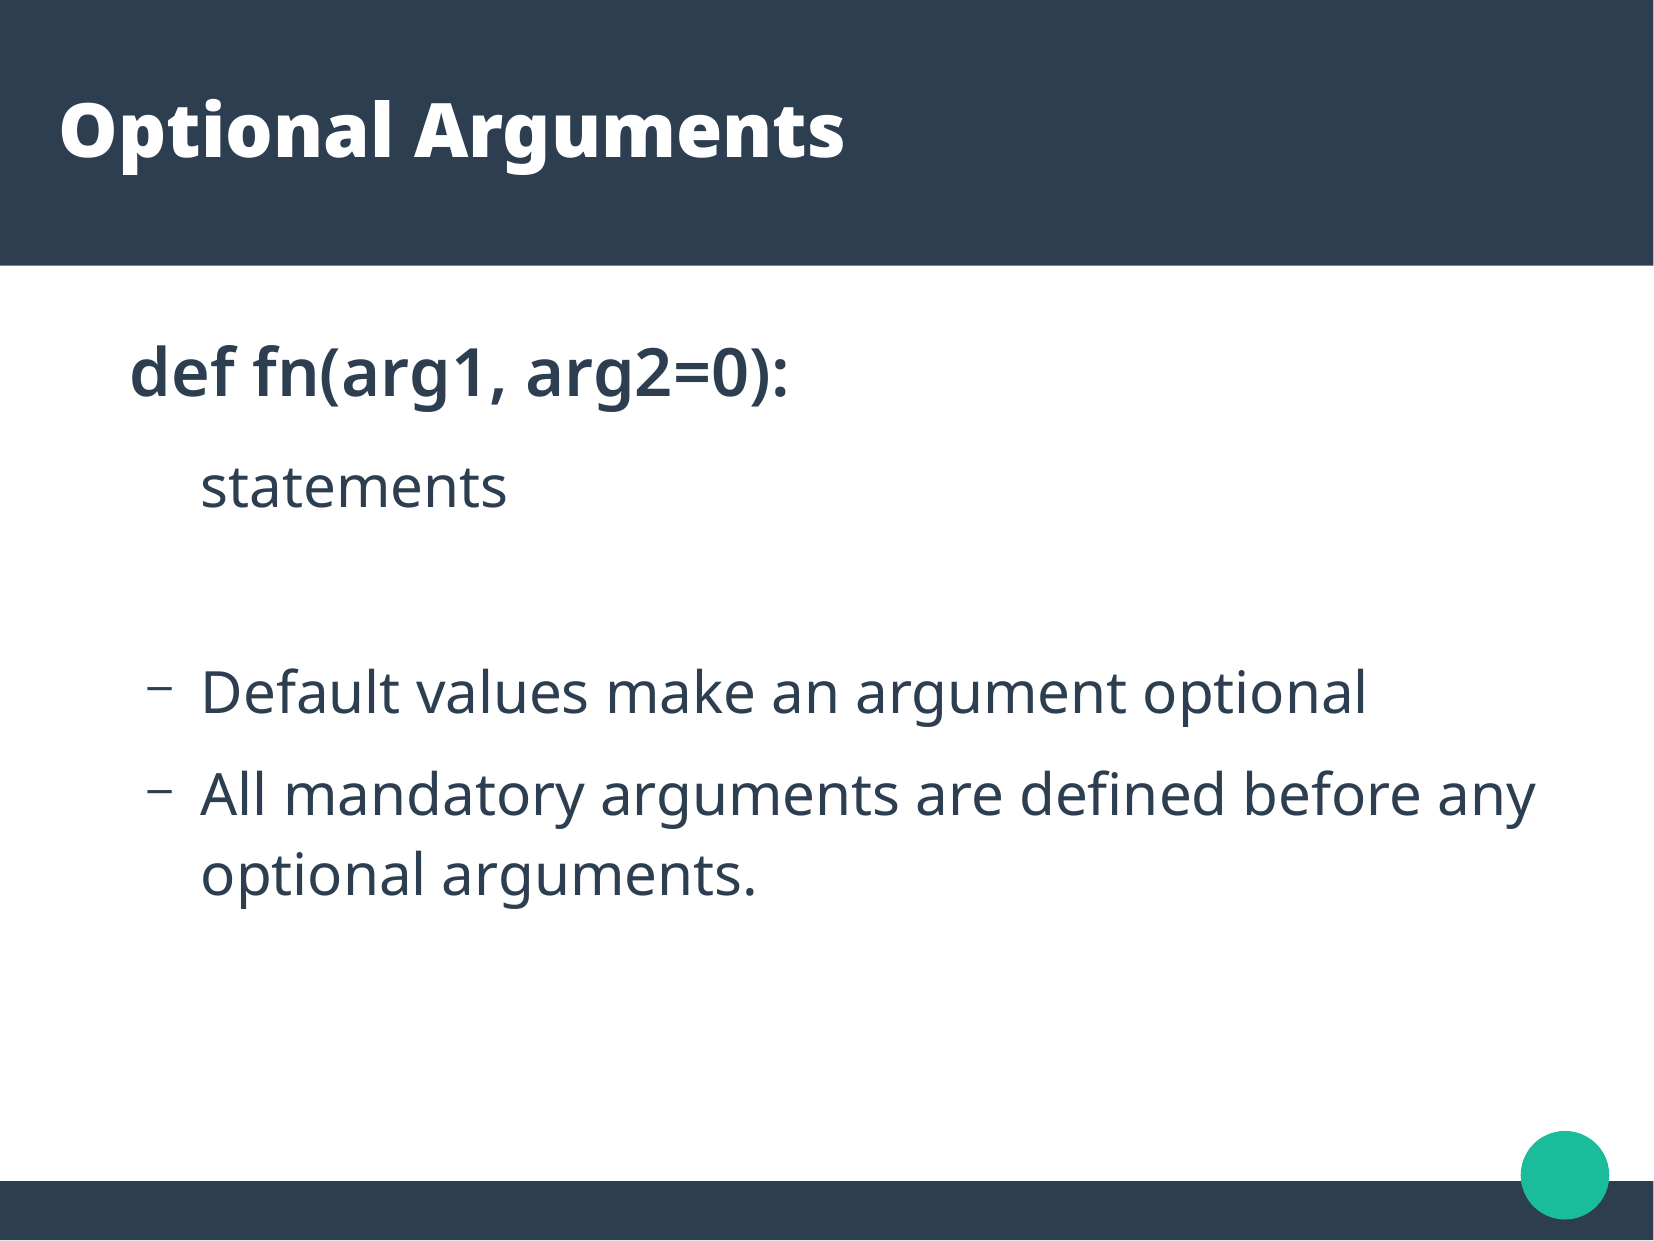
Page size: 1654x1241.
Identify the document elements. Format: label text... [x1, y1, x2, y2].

list def fn(arg1, arg2=0): statements Default values make an argument optional All mandatory arguments are defined before any optional arguments. [59, 324, 1595, 1152]
title Optional Arguments [59, 49, 1595, 207]
